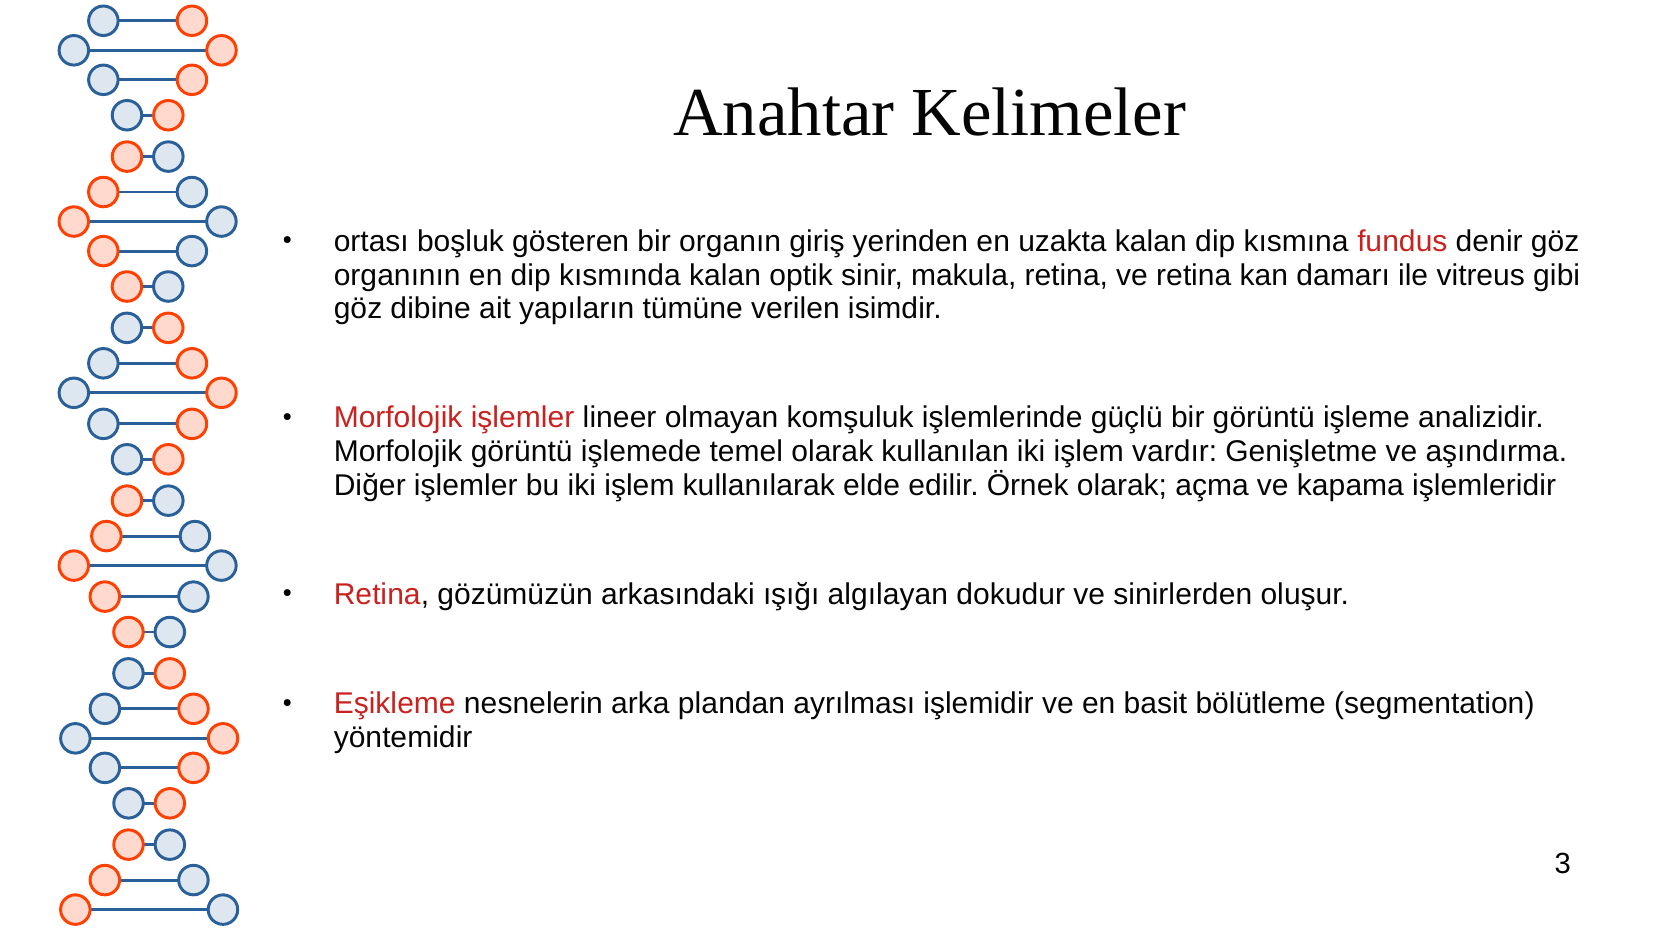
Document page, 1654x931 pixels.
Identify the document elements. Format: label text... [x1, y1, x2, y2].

title Anahtar Kelimeler [265, 35, 1595, 189]
list ortası boşluk gösteren bir organın giriş yerinden en uzakta kalan dip kısmına fundus denir göz organının en dip kısmında kalan optik sinir, makula, retina, ve retina kan damarı ile vitreus gibi göz dibine ait yapıların tümüne verilen isimdir. Morfolojik işlemler lineer olmayan komşuluk işlemlerinde güçlü bir görüntü işleme analizidir. Morfolojik görüntü işlemede temel olarak kullanılan iki işlem vardır: Genişletme ve aşındırma. Diğer işlemler bu iki işlem kullanılarak elde edilir. Örnek olarak; açma ve kapama işlemleridir Retina, gözümüzün arkasındaki ışığı algılayan dokudur ve sinirlerden oluşur. Eşikleme nesnelerin arka plandan ayrılması işlemidir ve en basit bölütleme (segmentation) yöntemidir [265, 224, 1595, 764]
